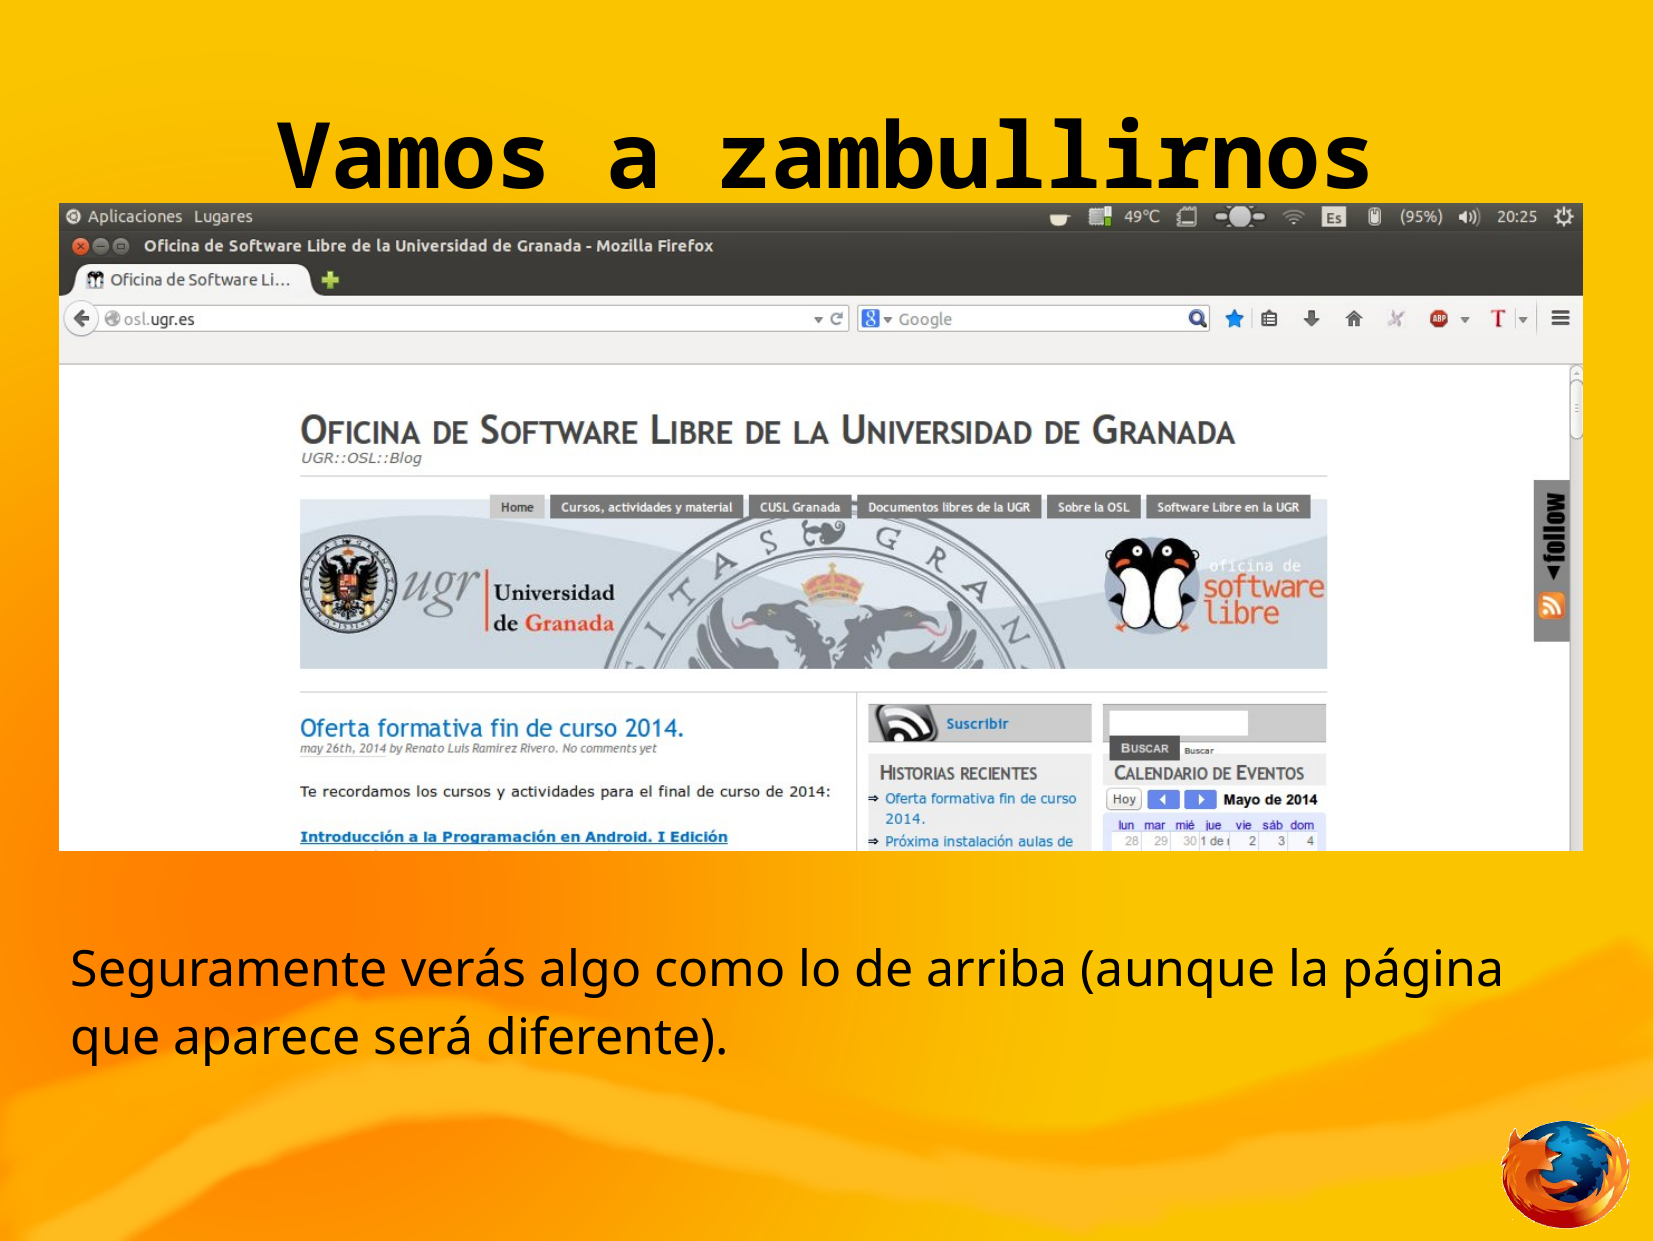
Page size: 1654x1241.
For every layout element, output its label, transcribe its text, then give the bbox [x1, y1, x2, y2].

picture [0, 0, 1654, 1241]
title Vamos a zambullirnos [82, 49, 1571, 203]
list Seguramente verás algo como lo de arriba (aunque la página que aparece será diferente). [70, 933, 1560, 1241]
